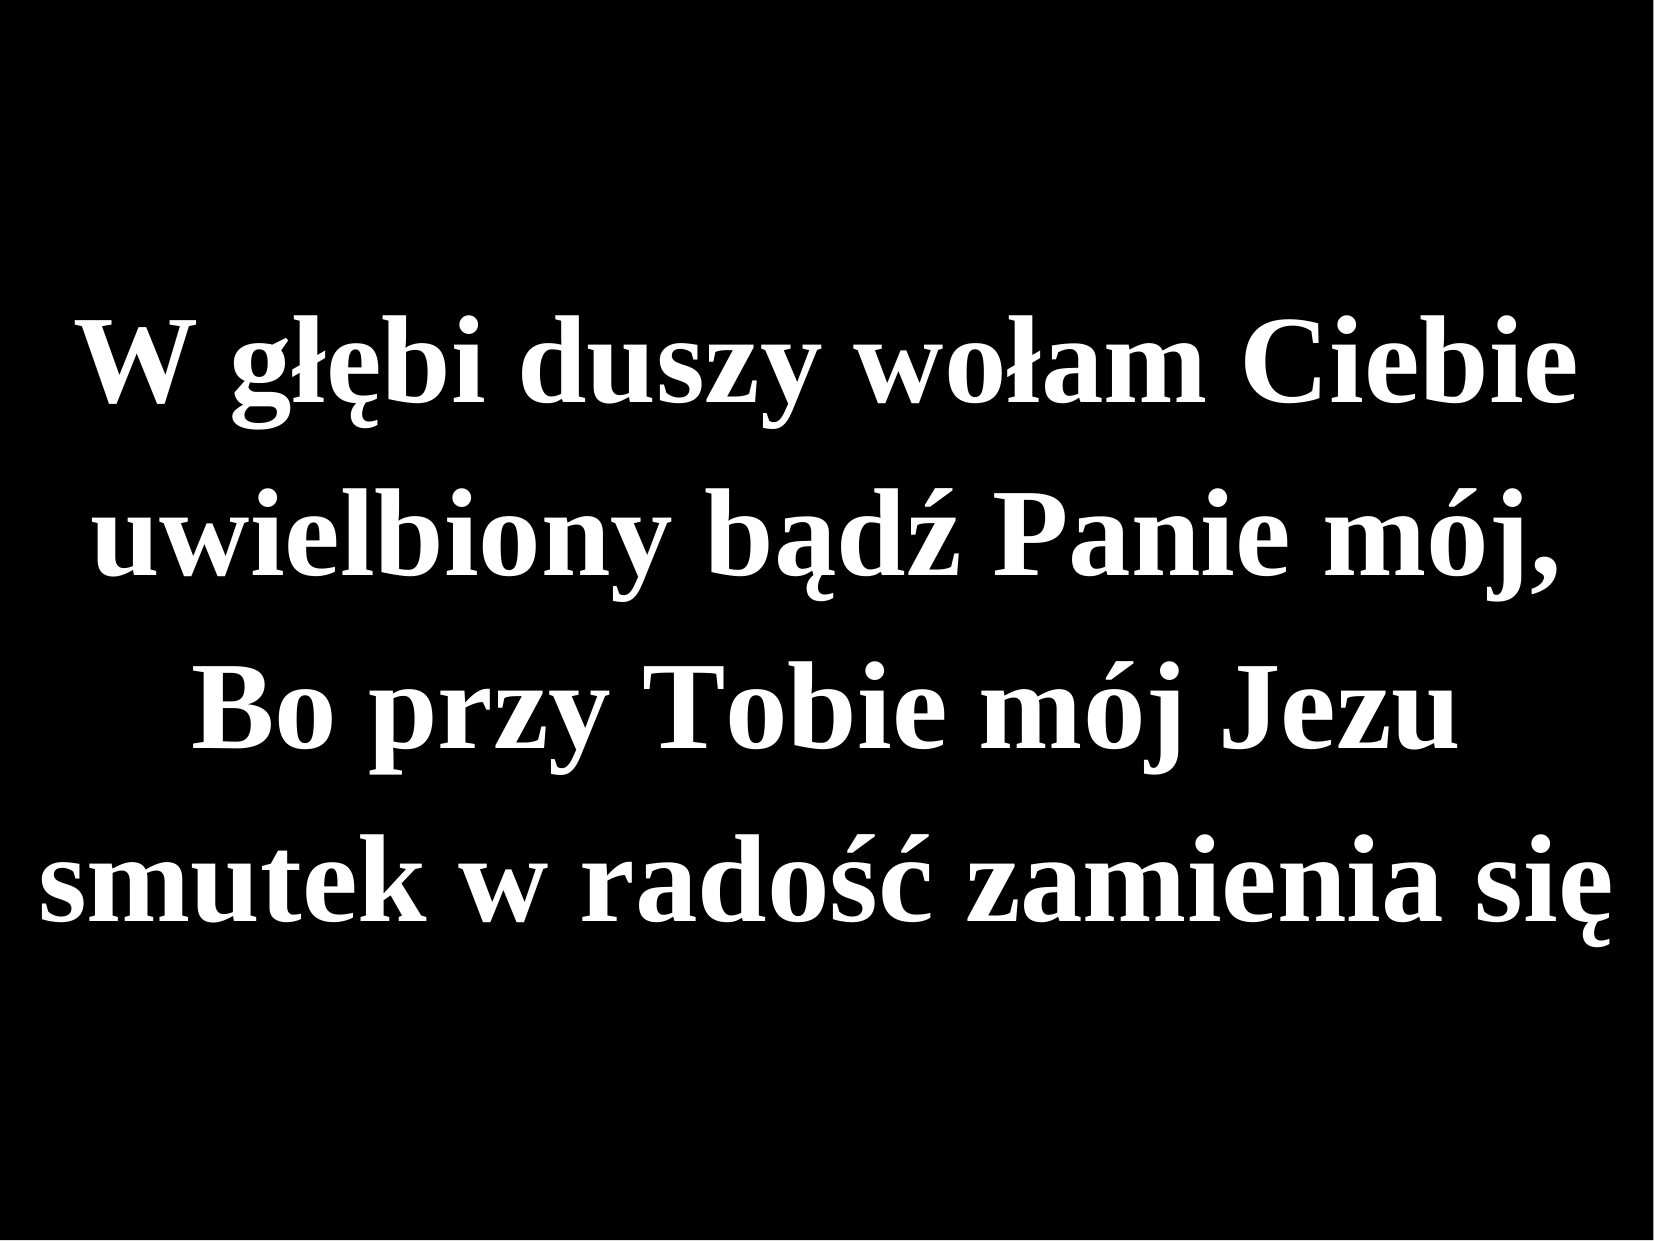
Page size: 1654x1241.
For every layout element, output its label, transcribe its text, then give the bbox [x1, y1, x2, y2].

title W głębi duszy wołam Ciebie ppp uwielbiony bądź Panie mój, ppp Bo przy Tobie mój Jezu ppp smutek w radość zamienia się [0, 0, 1654, 1241]
